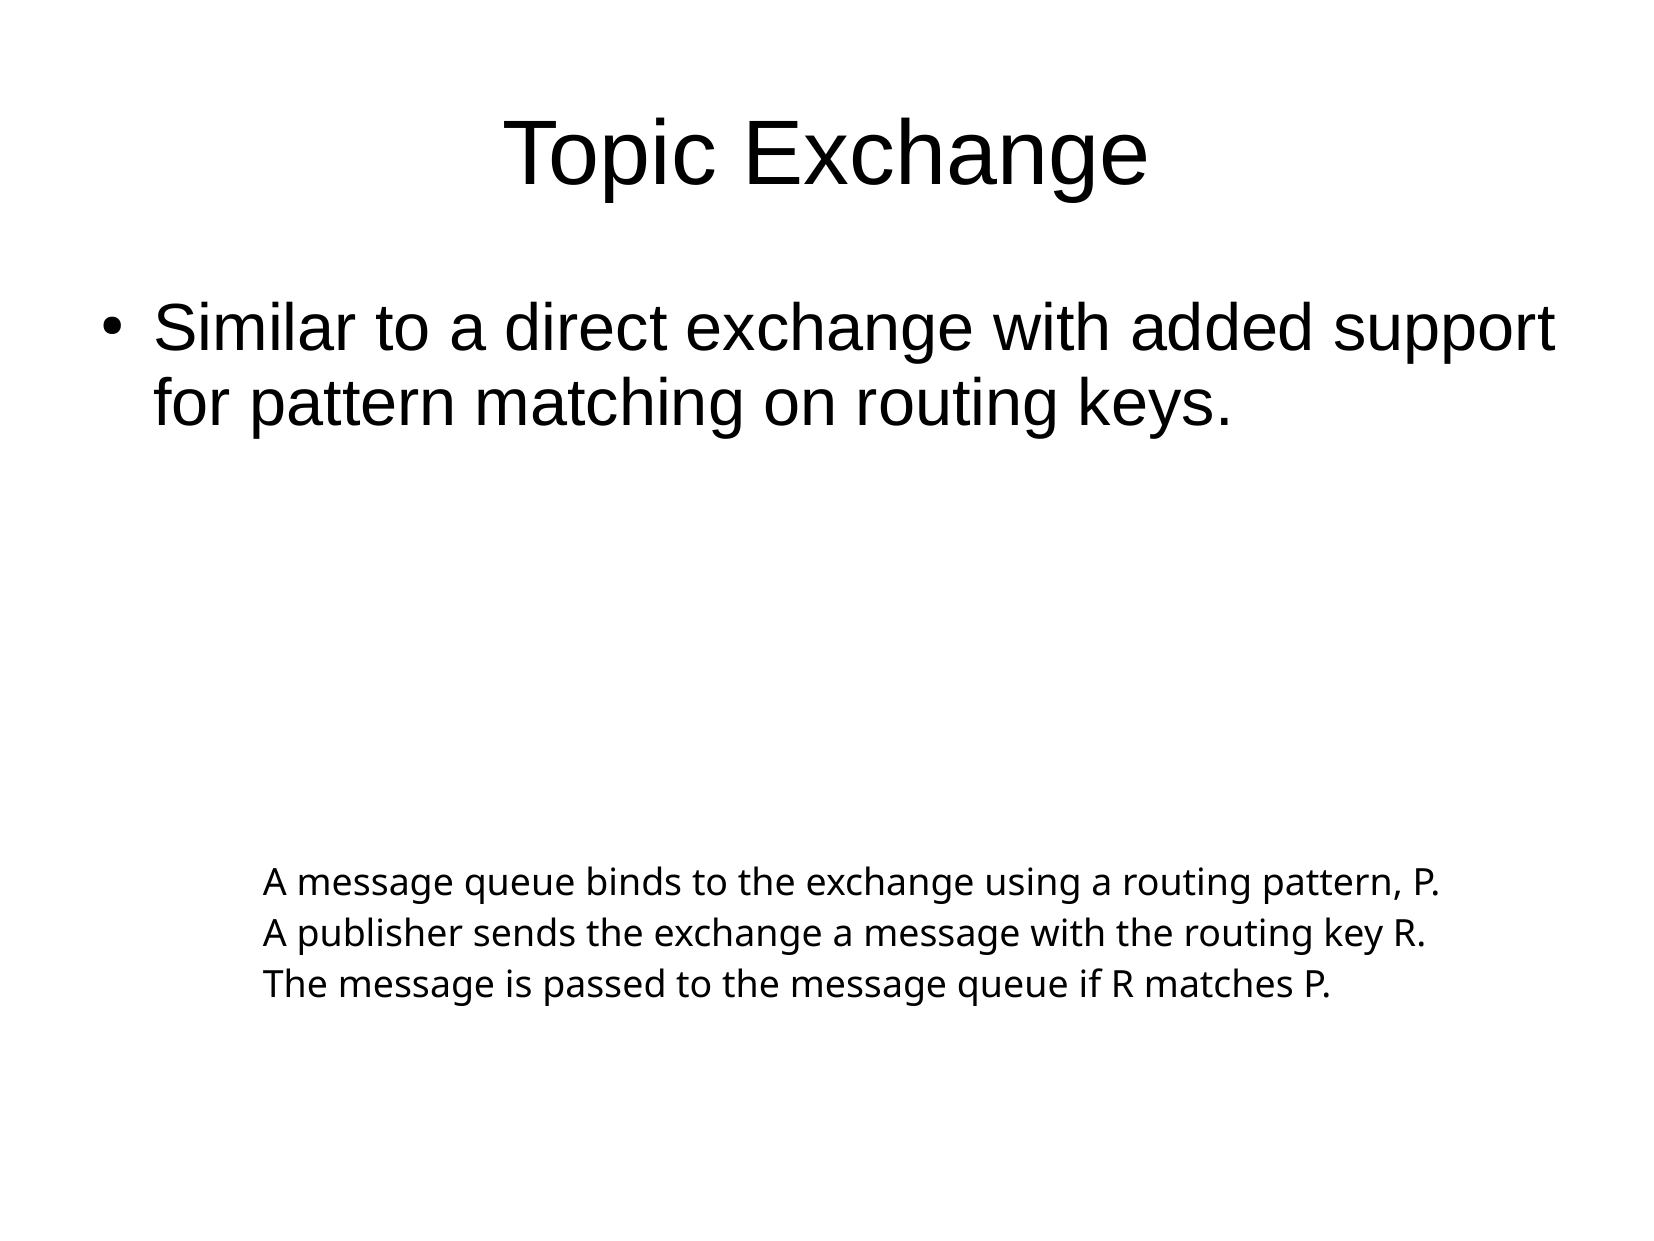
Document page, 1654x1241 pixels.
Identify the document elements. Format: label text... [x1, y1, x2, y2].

text_box A message queue binds to the exchange using a routing pattern, P. A publisher sends the exchange a message with the routing key R. The message is passed to the message queue if R matches P. [248, 848, 1270, 988]
title Topic Exchange [82, 49, 1571, 257]
list Similar to a direct exchange with added support for pattern matching on routing keys. [82, 290, 1571, 1109]
